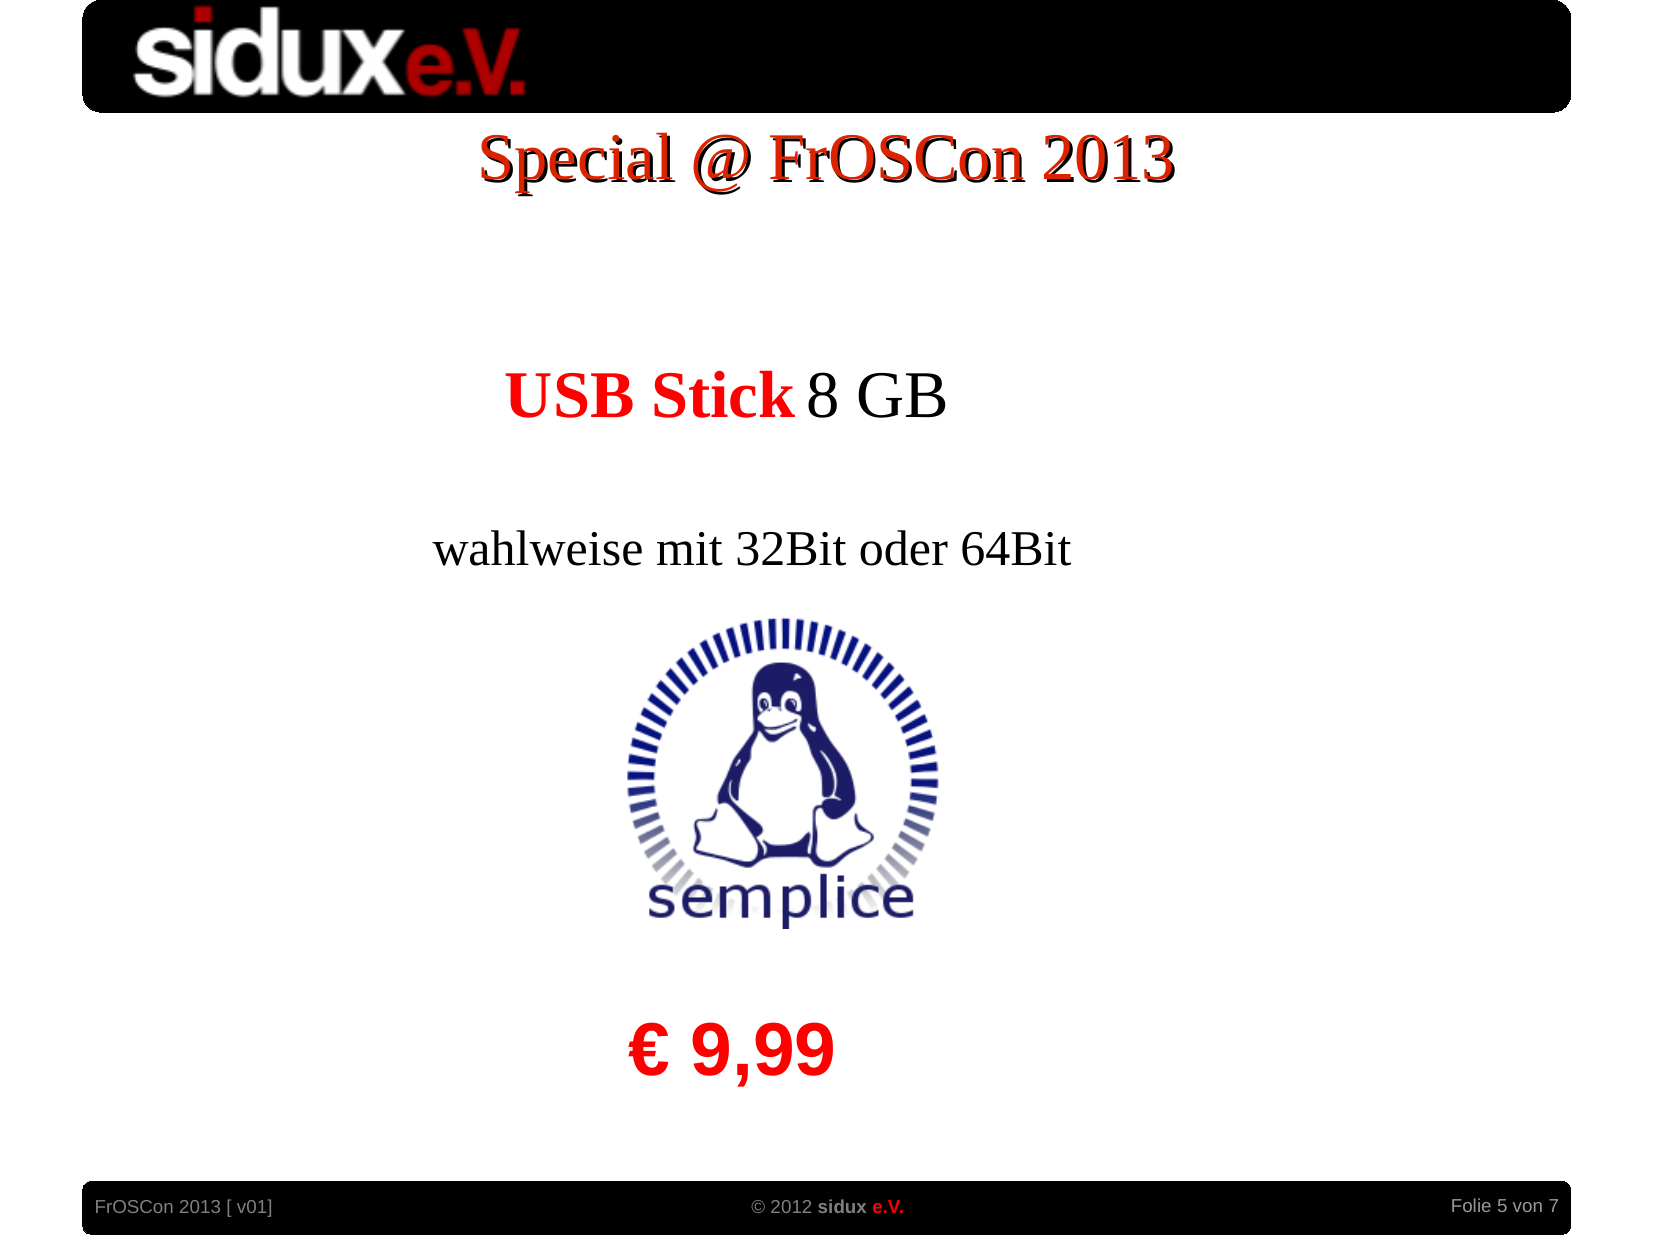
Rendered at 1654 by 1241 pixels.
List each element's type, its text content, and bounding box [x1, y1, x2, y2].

picture [626, 616, 940, 929]
text_box Special @ FrOSCon 2013 [82, 112, 1571, 213]
text_box USB Stick 8 GB wahlweise mit 32Bit oder 64Bit € 9,99 [82, 224, 1571, 1170]
picture [113, 0, 532, 110]
